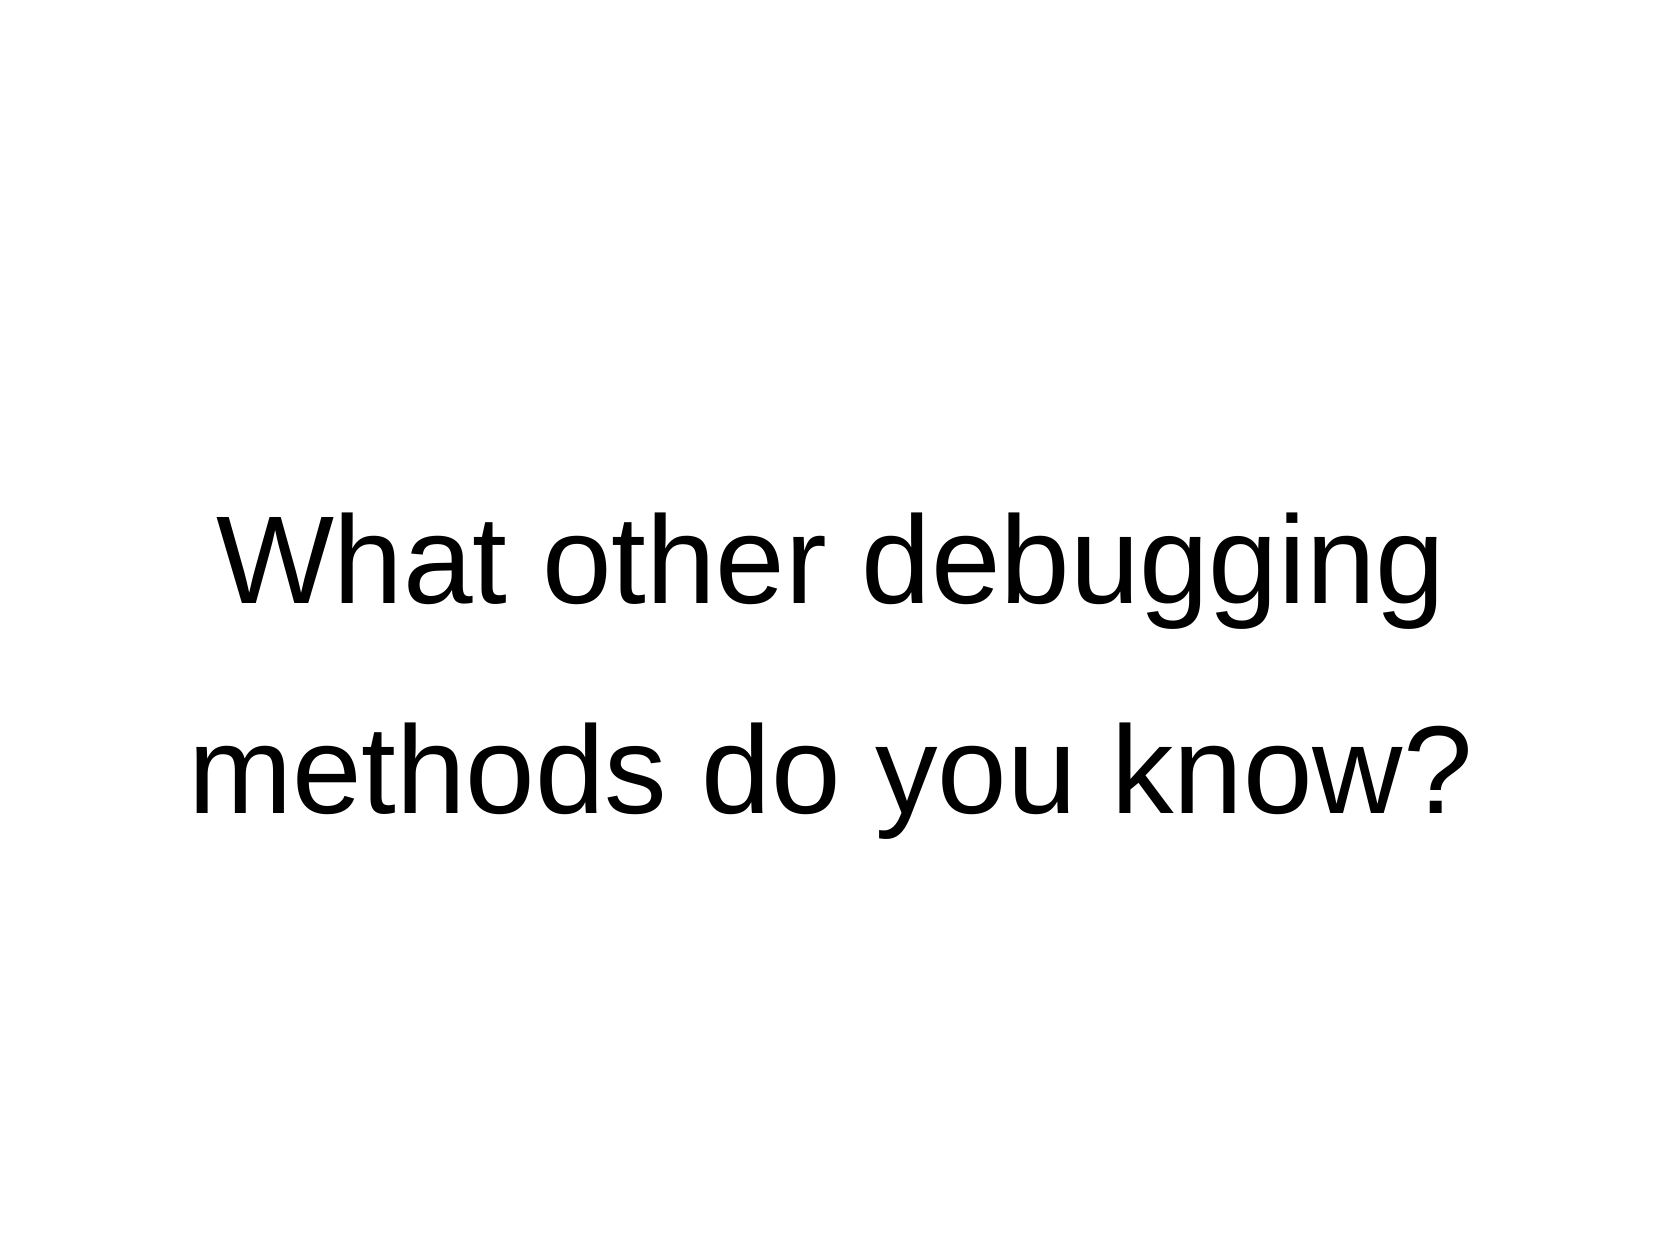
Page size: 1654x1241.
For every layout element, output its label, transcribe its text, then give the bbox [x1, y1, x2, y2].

title What other debugging methods do you know? [86, 90, 1576, 1171]
